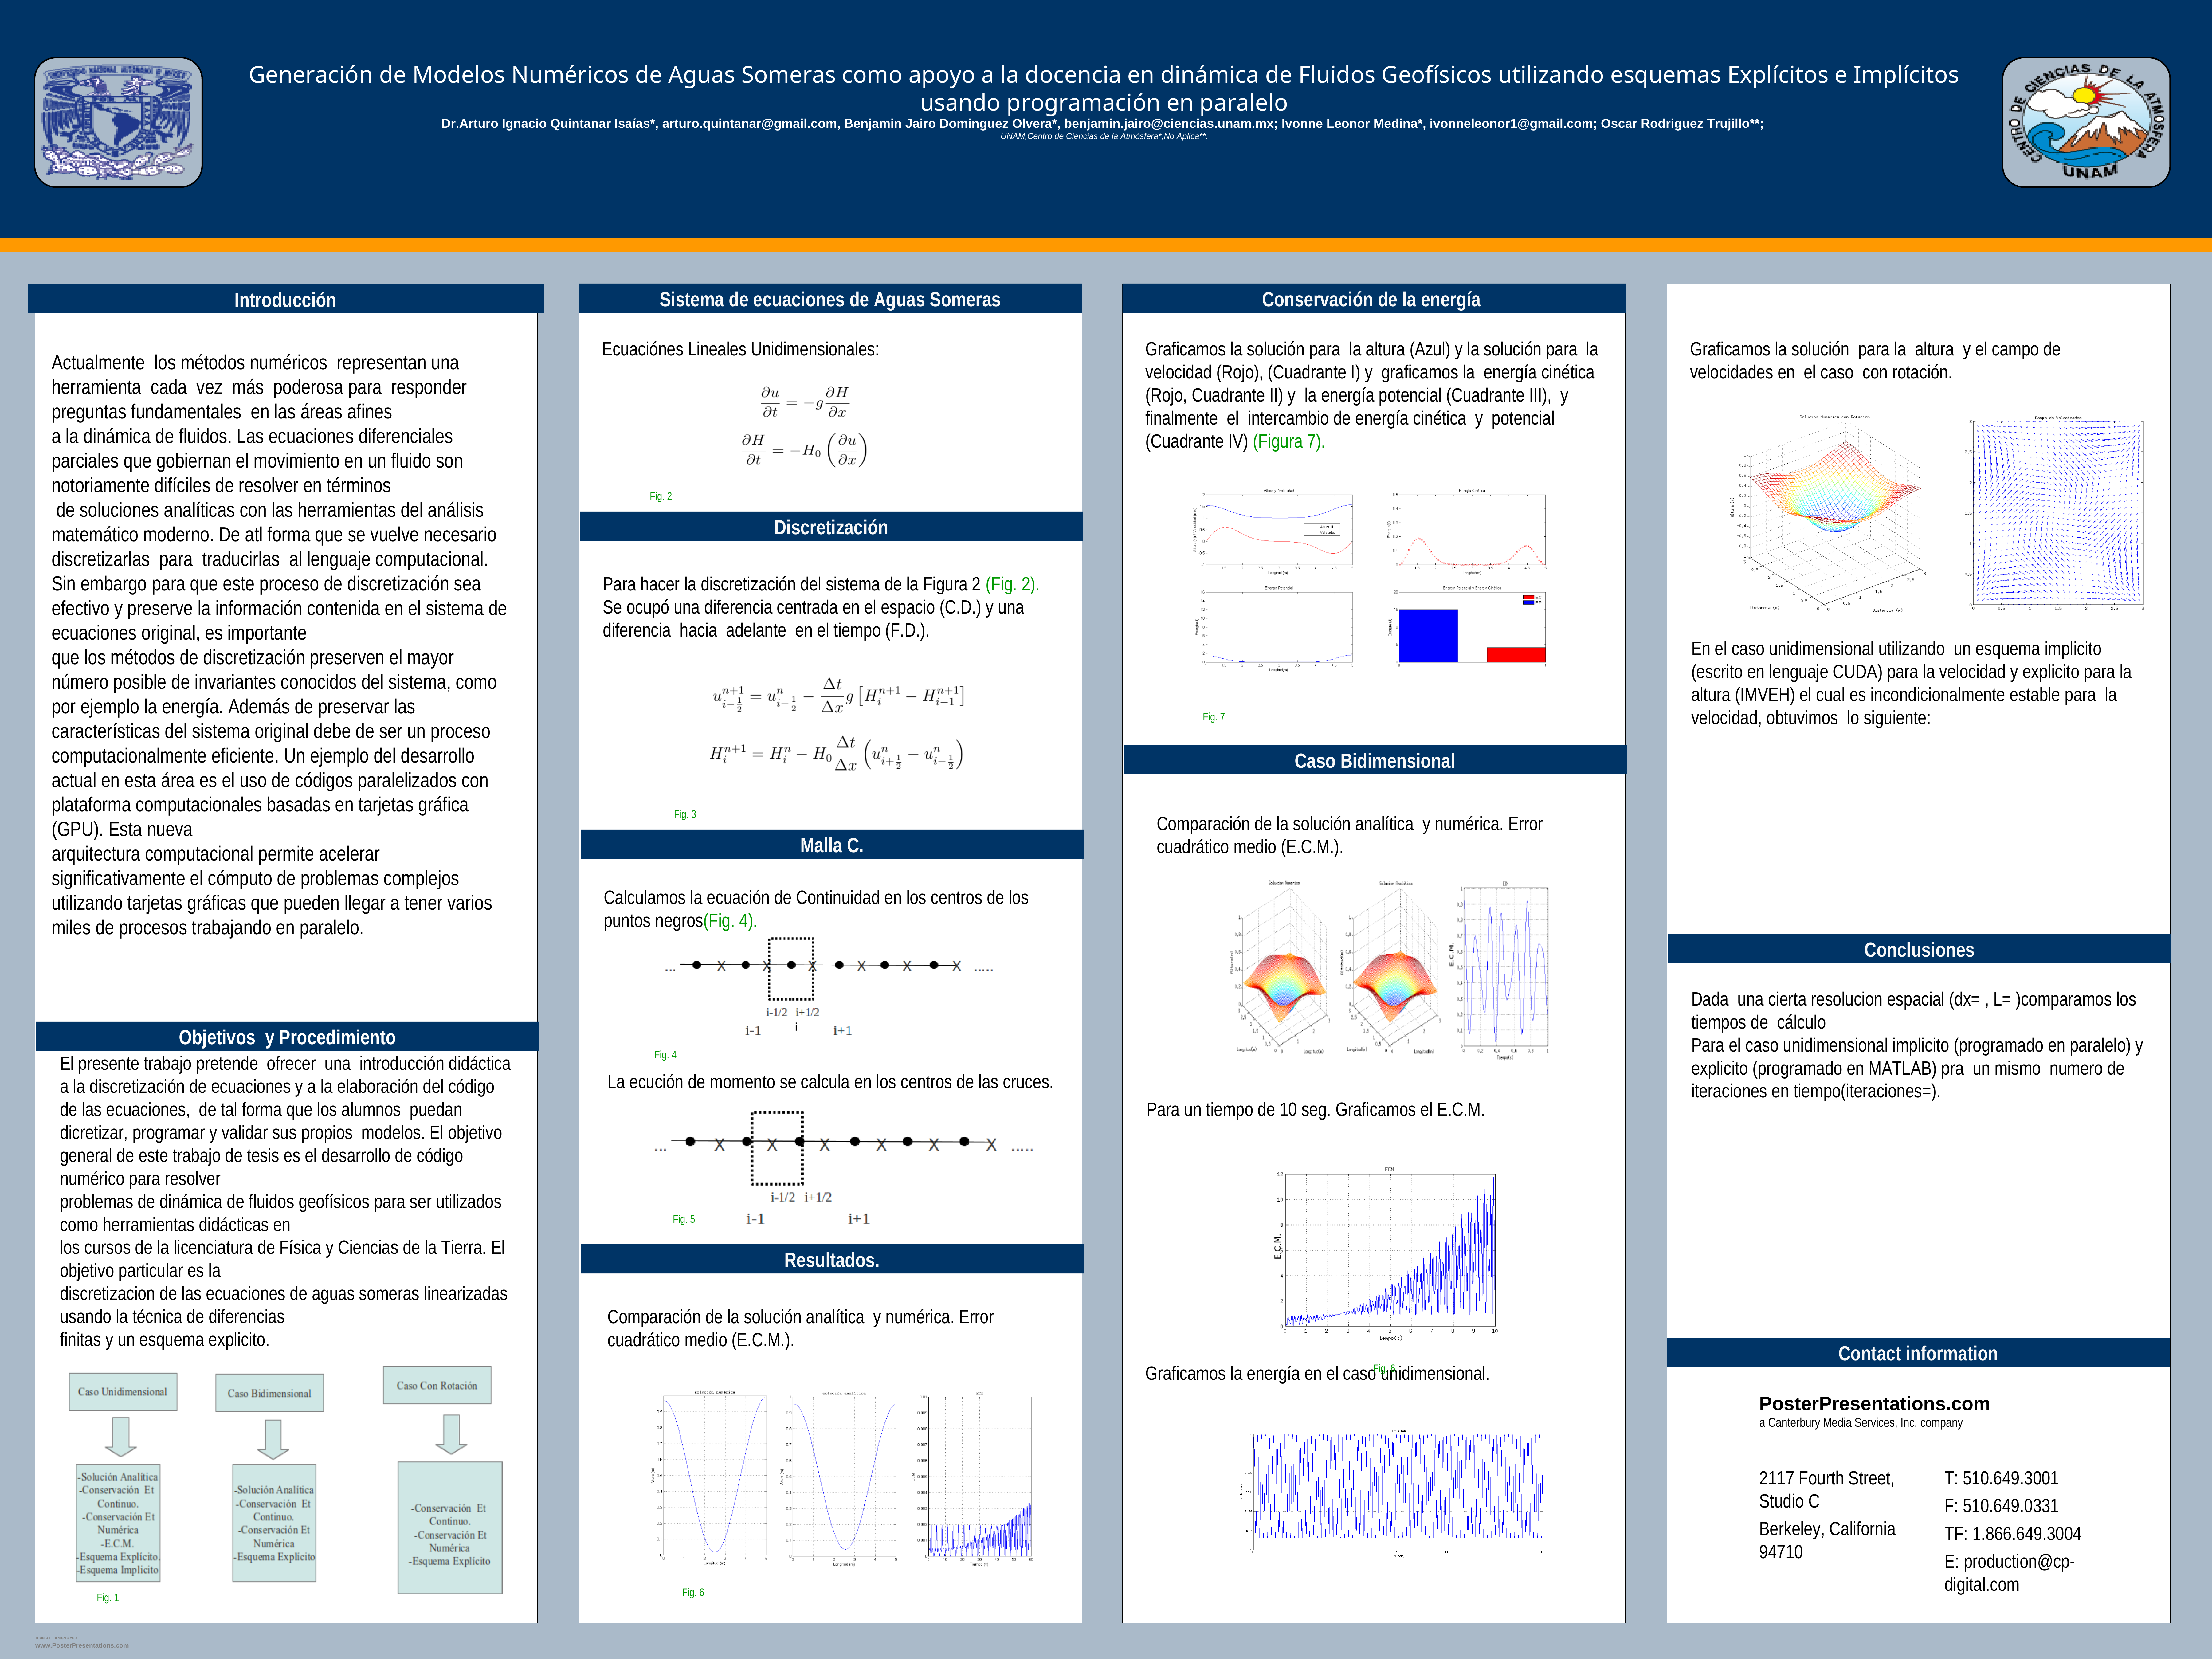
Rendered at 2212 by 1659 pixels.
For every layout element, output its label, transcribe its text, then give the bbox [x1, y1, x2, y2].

text_box Fig. 7 [1202, 709, 1529, 723]
text_box Fig. 1 [96, 1590, 423, 1604]
picture [1224, 1416, 1567, 1572]
picture [2009, 64, 2166, 180]
picture [634, 937, 1021, 1046]
picture [1691, 404, 2162, 613]
picture [687, 668, 999, 724]
picture [1166, 880, 1609, 1074]
picture [691, 728, 977, 780]
text_box Graficamos la energía en el caso unidimensional. [1122, 1338, 1626, 1407]
text_box Conclusiones [1668, 934, 2171, 963]
text_box Fig. 5 [673, 1212, 999, 1225]
text_box Introducción [28, 284, 544, 313]
text_box Caso Bidimensional [1124, 745, 1627, 774]
text_box Graficamos la solución para la altura (Azul) y la solución para la velocidad (Rojo), (Cuadrante I) y graficamos la energía cinética (Rojo, Cuadrante II) y la energía potencial (Cuadrante III), y finalmente el intercambio de energía cinética y potencial (Cuadrante IV) (Figura 7). [1122, 313, 1626, 475]
text_box Fig. 4 [654, 1048, 981, 1061]
text_box Conservación de la energía [1122, 283, 1626, 313]
text_box Fig. 2 [649, 489, 976, 502]
text_box [2002, 57, 2165, 187]
text_box En el caso unidimensional utilizando un esquema implicito (escrito en lenguaje CUDA) para la velocidad y explicito para la altura (IMVEH) el cual es incondicionalmente estable para la velocidad, obtuvimos lo siguiente: [1668, 613, 2171, 751]
table_cell 2117 Fourth Street, Studio C Berkeley, California 94710 [1736, 1452, 1922, 1609]
text_box Dada una cierta resolucion espacial (dx= , L= )comparamos los tiempos de cálculo Para el caso unidimensional implicito (programado en paralelo) y explicito (programado en MATLAB) pra un mismo numero de iteraciones en tiempo(iteraciones=). [1668, 963, 2171, 1125]
picture [616, 1101, 1051, 1236]
text_box Resultados. [581, 1244, 1084, 1274]
picture [41, 64, 194, 180]
table_header PosterPresentations.com a Canterbury Media Services, Inc. company [1736, 1377, 2103, 1452]
text_box Para hacer la discretización del sistema de la Figura 2 (Fig. 2). Se ocupó una diferencia centrada en el espacio (C.D.) y una diferencia hacia adelante en el tiempo (F.D.). [580, 548, 1083, 664]
text_box Contact information [1667, 1338, 2170, 1367]
picture [719, 371, 894, 493]
text_box [2166, 67, 2170, 178]
text_box Calculamos la ecuación de Continuidad en los centros de los puntos negros(Fig. 4). [581, 862, 1084, 954]
text_box Comparación de la solución analítica y numérica. Error cuadrático medio (E.C.M.). [1134, 788, 1637, 880]
table_cell T: 510.649.3001 F: 510.649.0331 TF: 1.866.649.3004 E: production@cp-digital.com [1922, 1452, 2103, 1609]
text_box Comparación de la solución analítica y numérica. Error cuadrático medio (E.C.M.). [584, 1281, 1088, 1374]
text_box [34, 57, 202, 187]
text_box Ecuaciónes Lineales Unidimensionales: [579, 313, 1082, 406]
picture [69, 1366, 503, 1595]
text_box El presente trabajo pretende ofrecer una introducción didáctica a la discretización de ecuaciones y a la elaboración del código de las ecuaciones, de tal forma que los alumnos puedan dicretizar, programar y validar sus propios modelos. El objetivo general de este trabajo de tesis es el desarrollo de código numérico para resolver problemas de dinámica de fluidos geofísicos para ser utilizados como herramientas didácticas en los cursos de la licenciatura de Física y Ciencias de la Tierra. El objetivo particular es la discretizacion de las ecuaciones de aguas someras linearizadas usando la técnica de diferencias finitas y un esquema explicito. [37, 1027, 540, 1396]
text_box Discretización [580, 511, 1083, 541]
text_box Malla C. [581, 829, 1084, 859]
picture [1175, 474, 1576, 687]
text_box Fig. 6 [1373, 1361, 1699, 1375]
picture [608, 1378, 1056, 1581]
text_box Fig. 3 [674, 807, 1000, 820]
text_box Graficamos la solución para la altura y el campo de velocidades en el caso con rotación. [1667, 313, 2170, 406]
text_box Objetivos y Procedimiento [36, 1021, 539, 1051]
picture [1226, 1156, 1534, 1344]
text_box Fig. 6 [682, 1585, 1008, 1598]
text_box Para un tiempo de 10 seg. Graficamos el E.C.M. [1124, 1074, 1627, 1143]
text_box Generación de Modelos Numéricos de Aguas Someras como apoyo a la docencia en dinámica de Fluidos Geofísicos utilizando esquemas Explícitos e Implícitos usando programación en paralelo Dr.Arturo Ignacio Quintanar Isaías*, arturo.quintanar@gmail.com, Benjamin Jairo Dominguez Olvera*, benjamin.jairo@ciencias.unam.mx; Ivonne Leonor Medina*, ivonneleonor1@gmail.com; Oscar Rodriguez Trujillo**; UNAM,Centro de Ciencias de la Atmósfera*,No Aplica**. [228, 57, 1981, 143]
text_box Actualmente los métodos numéricos representan una herramienta cada vez más poderosa para responder preguntas fundamentales en las áreas afines a la dinámica de fluidos. Las ecuaciones diferenciales parciales que gobiernan el movimiento en un fluido son notoriamente difíciles de resolver en términos de soluciones analíticas con las herramientas del análisis matemático moderno. De atl forma que se vuelve necesario discretizarlas para traducirlas al lenguaje computacional. Sin embargo para que este proceso de discretización sea efectivo y preserve la información contenida en el sistema de ecuaciones original, es importante que los métodos de discretización preserven el mayor número posible de invariantes conocidos del sistema, como por ejemplo la energía. Además de preservar las características del sistema original debe de ser un proceso computacionalmente eficiente. Un ejemplo del desarrollo actual en esta área es el uso de códigos paralelizados con plataforma computacionales basadas en tarjetas gráfica (GPU). Esta nueva arquitectura computacional permite acelerar significativamente el cómputo de problemas complejos utilizando tarjetas gráficas que pueden llegar a tener varios miles de procesos trabajando en paralelo. [29, 326, 532, 986]
text_box Sistema de ecuaciones de Aguas Someras [579, 283, 1082, 313]
text_box La ecución de momento se calcula en los centros de las cruces. [584, 1046, 1088, 1116]
